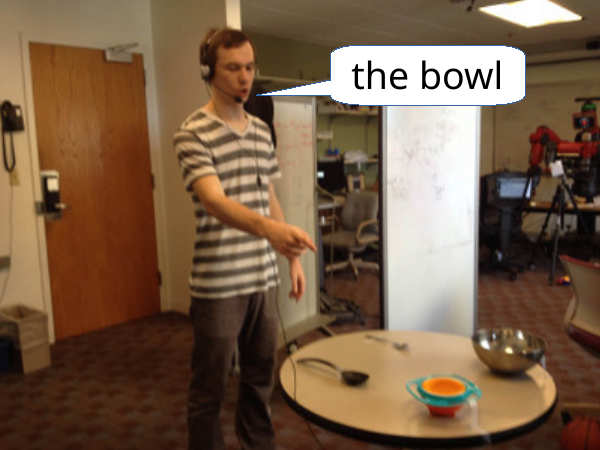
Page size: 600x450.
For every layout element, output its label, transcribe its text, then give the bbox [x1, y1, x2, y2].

text_box the bowl [256, 45, 526, 106]
picture [0, 0, 600, 450]
